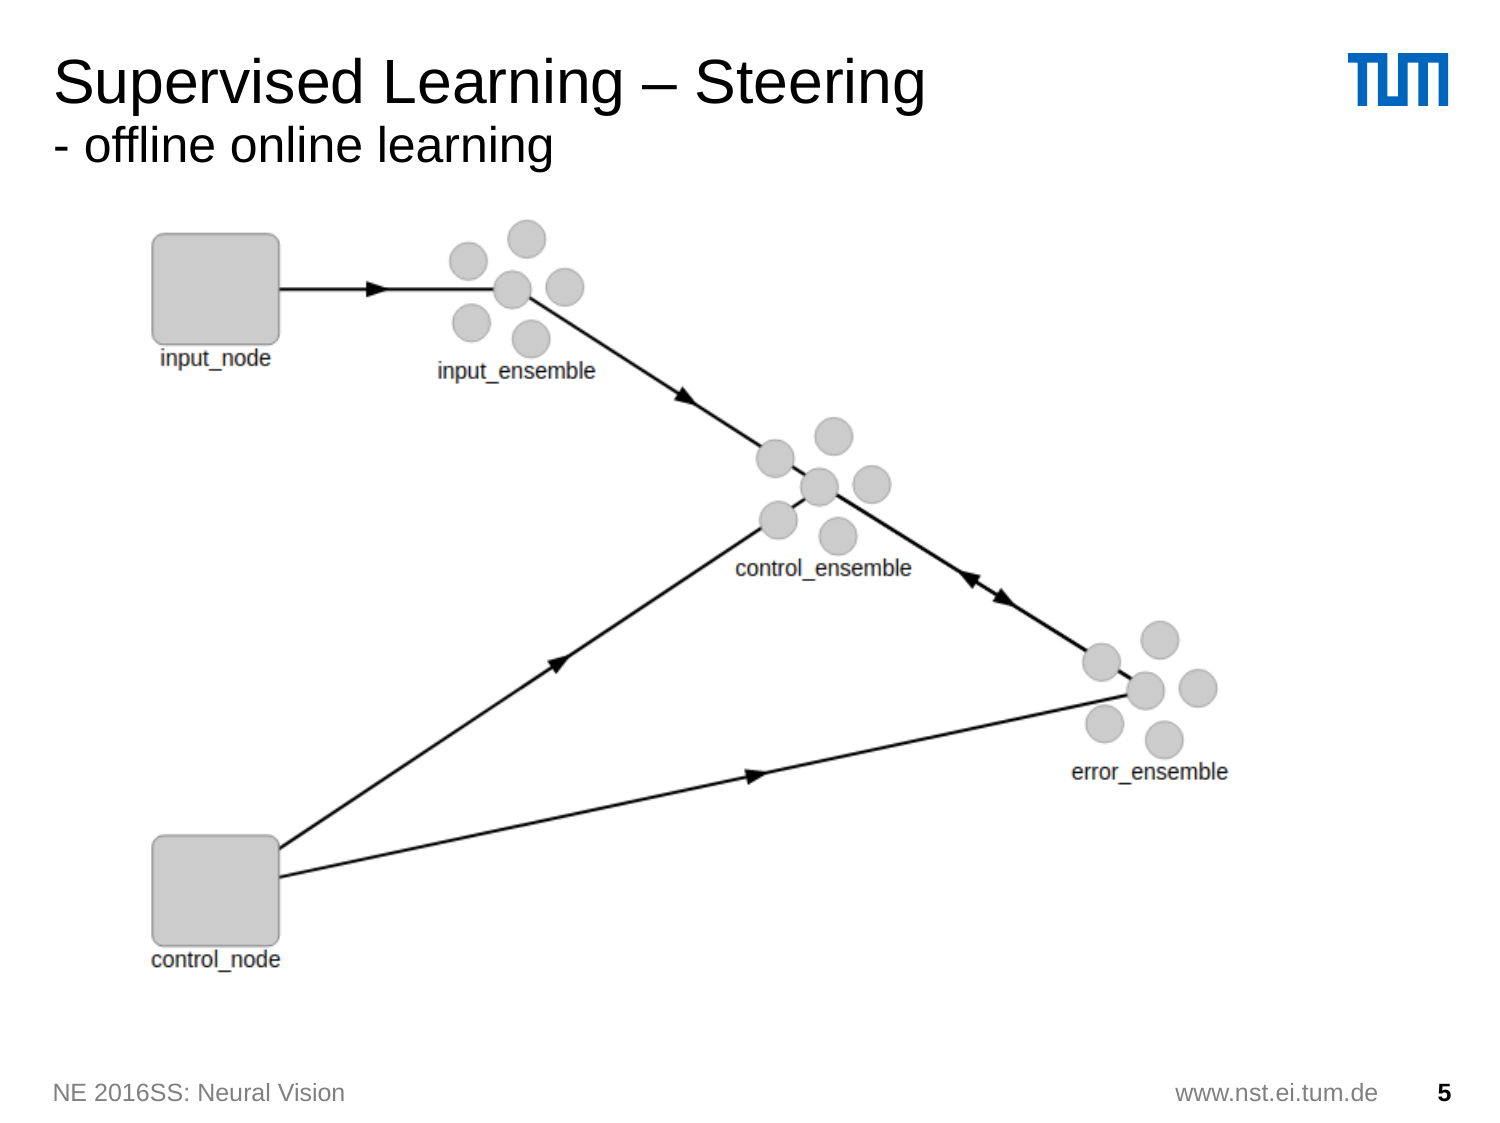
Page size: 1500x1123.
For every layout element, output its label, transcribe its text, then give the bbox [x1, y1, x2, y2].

picture [118, 177, 1264, 998]
title Supervised Learning – Steering - offline online learning [53, 47, 1323, 201]
